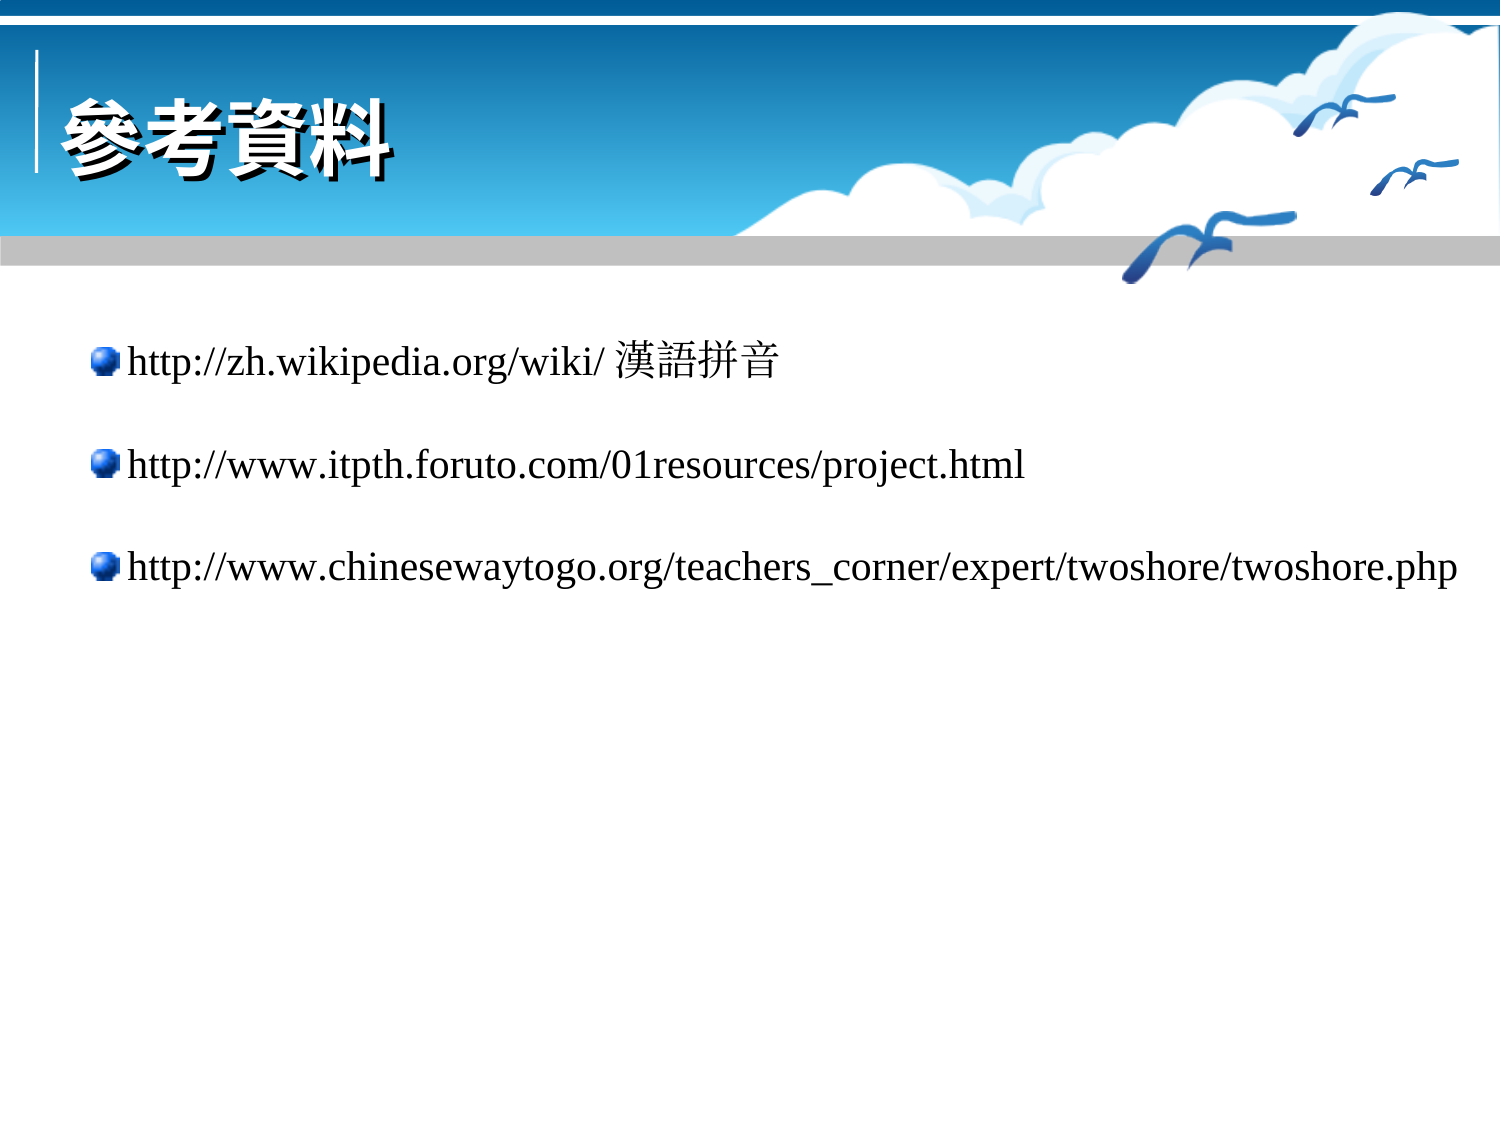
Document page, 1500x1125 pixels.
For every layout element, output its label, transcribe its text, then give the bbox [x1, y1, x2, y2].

picture [730, 12, 1500, 284]
title 參考資料 [59, 86, 1465, 186]
list http://zh.wikipedia.org/wiki/漢語拼音 http://www.itpth.foruto.com/01resources/project.html http://www.chinesewaytogo.org/teachers_corner/expert/twoshore/twoshore.php [91, 315, 1491, 986]
